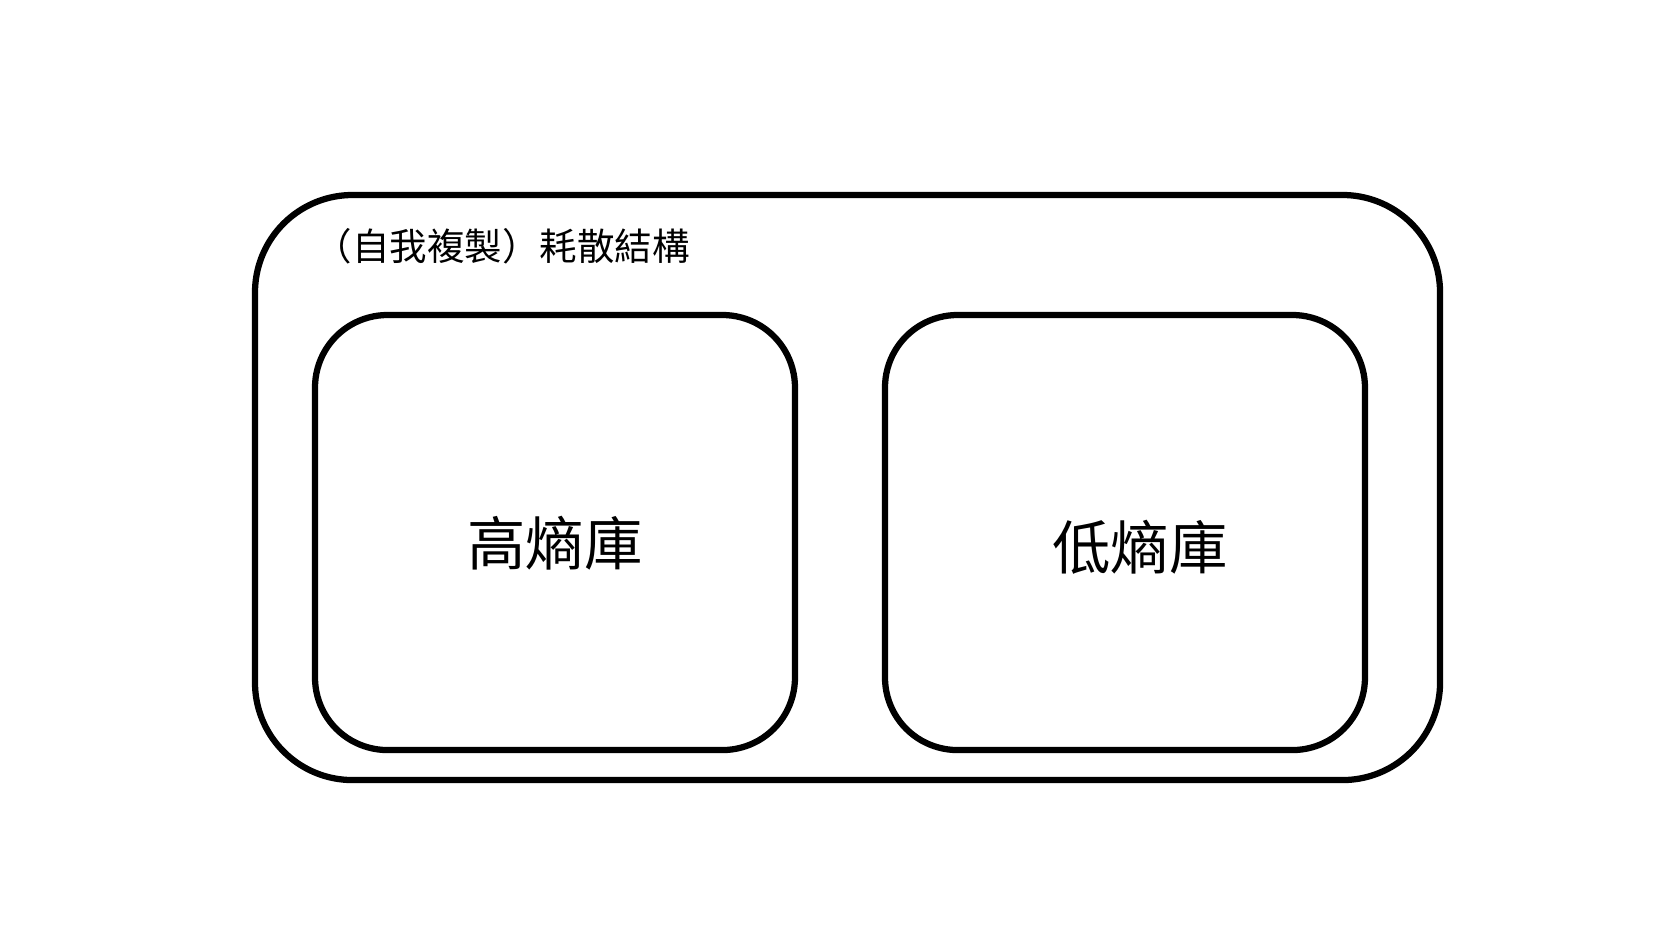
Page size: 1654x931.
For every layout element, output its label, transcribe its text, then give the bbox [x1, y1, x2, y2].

text_box 高熵庫 [330, 490, 781, 583]
text_box （自我複製）耗散結構 [300, 210, 751, 275]
text_box [255, 195, 1441, 781]
text_box 低熵庫 [915, 495, 1366, 587]
